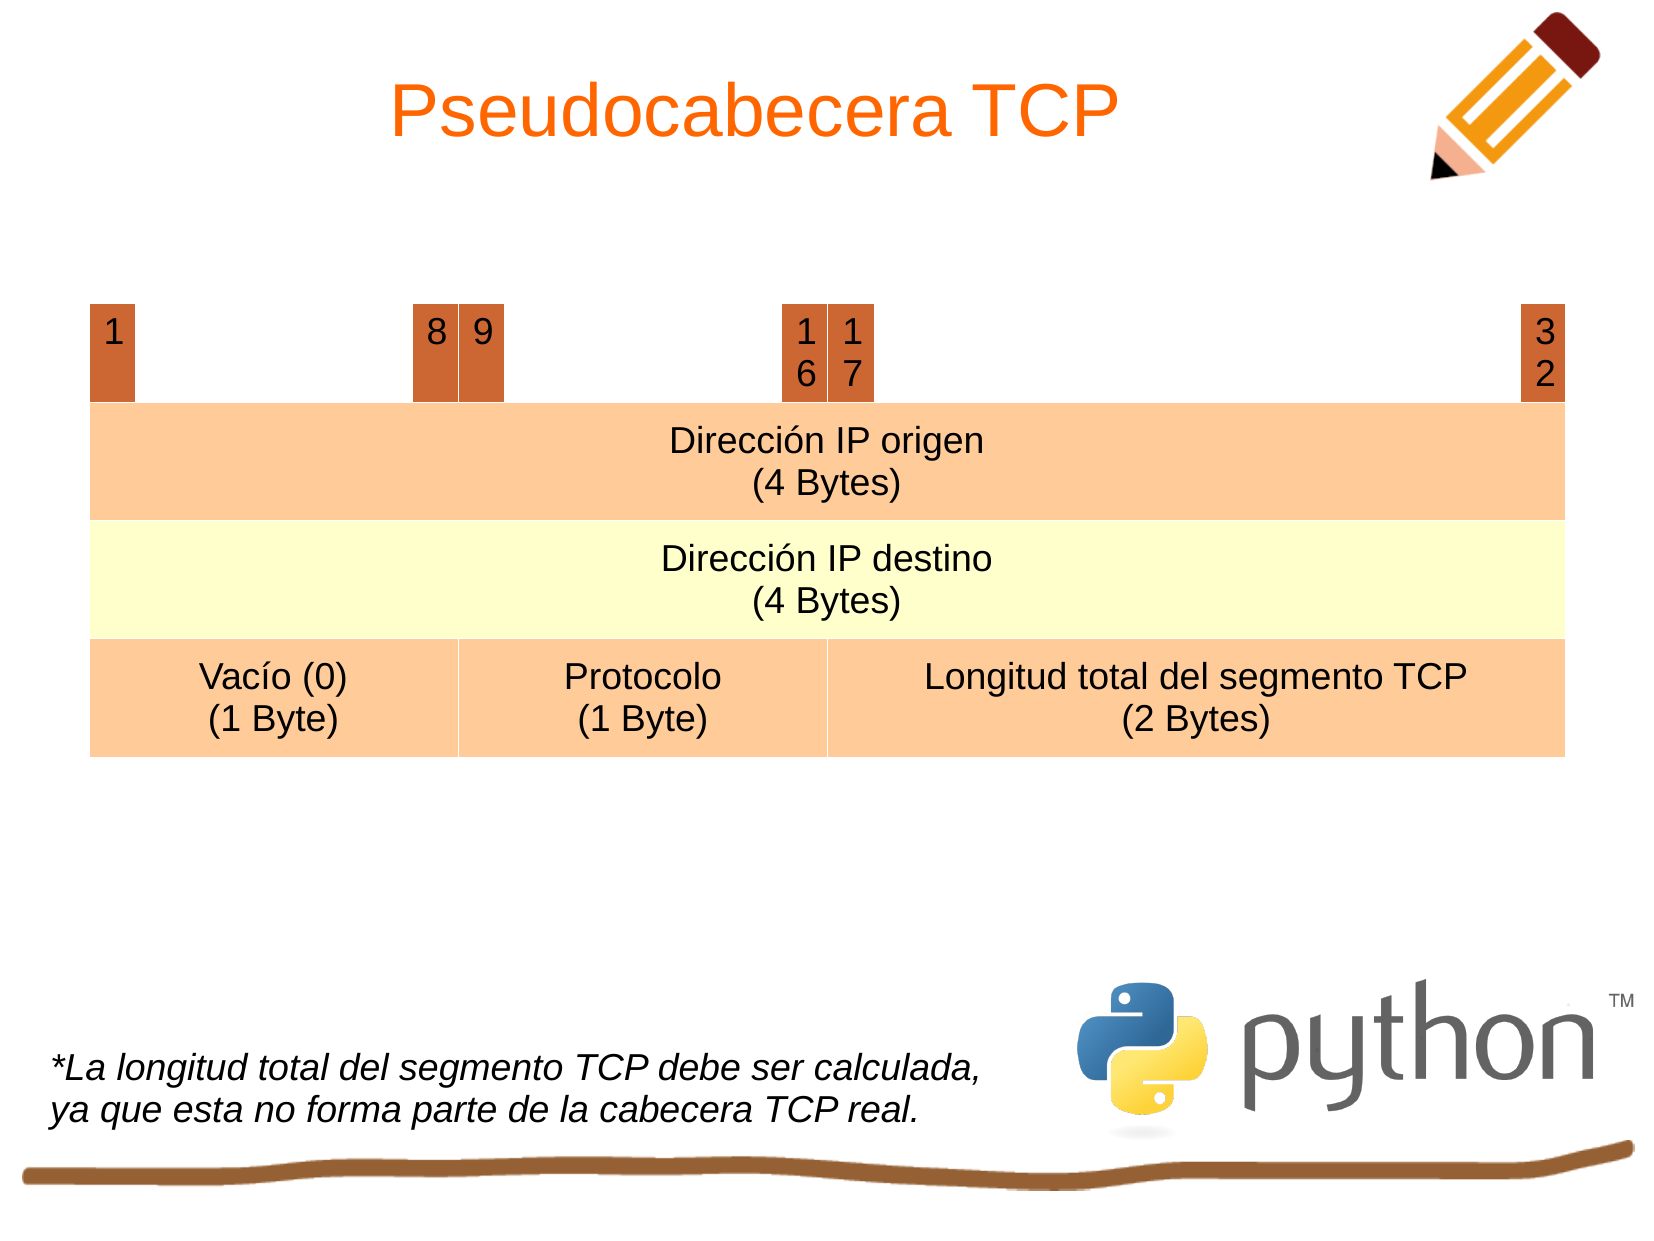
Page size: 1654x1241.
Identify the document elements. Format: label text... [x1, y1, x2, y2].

table_header [1383, 304, 1428, 402]
table_header [1429, 304, 1474, 402]
table_header 17 [828, 304, 874, 402]
table_header [274, 304, 320, 402]
table_header [321, 304, 366, 402]
table_header [1059, 304, 1105, 402]
table_header [1106, 304, 1151, 402]
table_header 8 [413, 304, 458, 402]
table_header [736, 304, 781, 402]
table_cell Protocolo (1 Byte) [459, 639, 827, 757]
table_cell Dirección IP destino (4 Bytes) [90, 521, 1565, 638]
table_header [921, 304, 966, 402]
table_header [690, 304, 735, 402]
picture [22, 970, 1647, 1191]
table_header [1336, 304, 1382, 402]
table_header 16 [782, 304, 827, 402]
table_header [1013, 304, 1058, 402]
table_cell Longitud total del segmento TCP (2 Bytes) [828, 639, 1565, 757]
table_cell Vacío (0) (1 Byte) [90, 639, 458, 757]
table_header [136, 304, 181, 402]
table_header [228, 304, 273, 402]
picture [1430, 12, 1601, 181]
table_header [967, 304, 1012, 402]
table_header [1475, 304, 1520, 402]
table_header [367, 304, 412, 402]
table_header [875, 304, 920, 402]
table_header [551, 304, 597, 402]
table_header 9 [459, 304, 504, 402]
table_cell Dirección IP origen (4 Bytes) [90, 403, 1565, 520]
title Pseudocabecera TCP [82, 49, 1430, 172]
text_box *La longitud total del segmento TCP debe ser calculada, ya que esta no forma parte de la cabecera TCP real. [35, 1039, 1016, 1139]
table_header [182, 304, 227, 402]
table_header [1198, 304, 1243, 402]
table_header [598, 304, 643, 402]
table_header 32 [1521, 304, 1565, 402]
table_header [1152, 304, 1197, 402]
table_header [1244, 304, 1289, 402]
table_header [644, 304, 689, 402]
table_header [1290, 304, 1335, 402]
table_header 1 [90, 304, 135, 402]
table_header [505, 304, 550, 402]
